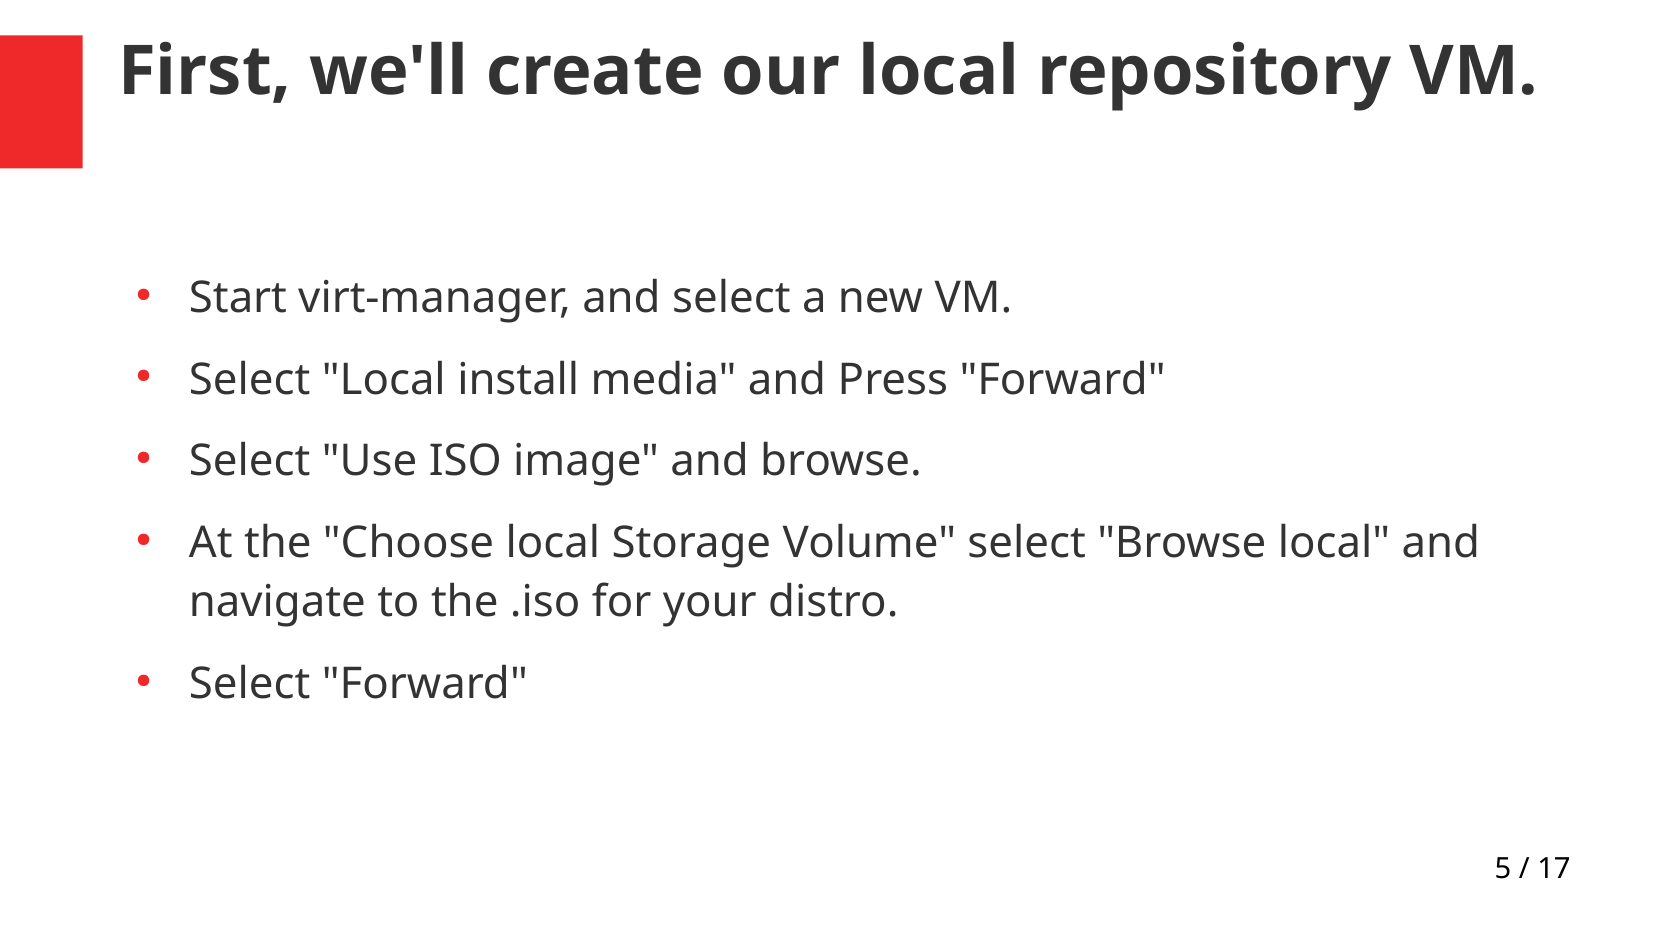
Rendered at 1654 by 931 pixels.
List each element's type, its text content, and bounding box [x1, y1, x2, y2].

title First, we'll create our local repository VM. [118, 0, 1571, 236]
list Start virt-manager, and select a new VM. Select "Local install media" and Press "Forward" Select "Use ISO image" and browse. At the "Choose local Storage Volume" select "Browse local" and navigate to the .iso for your distro. Select "Forward" [118, 265, 1536, 806]
